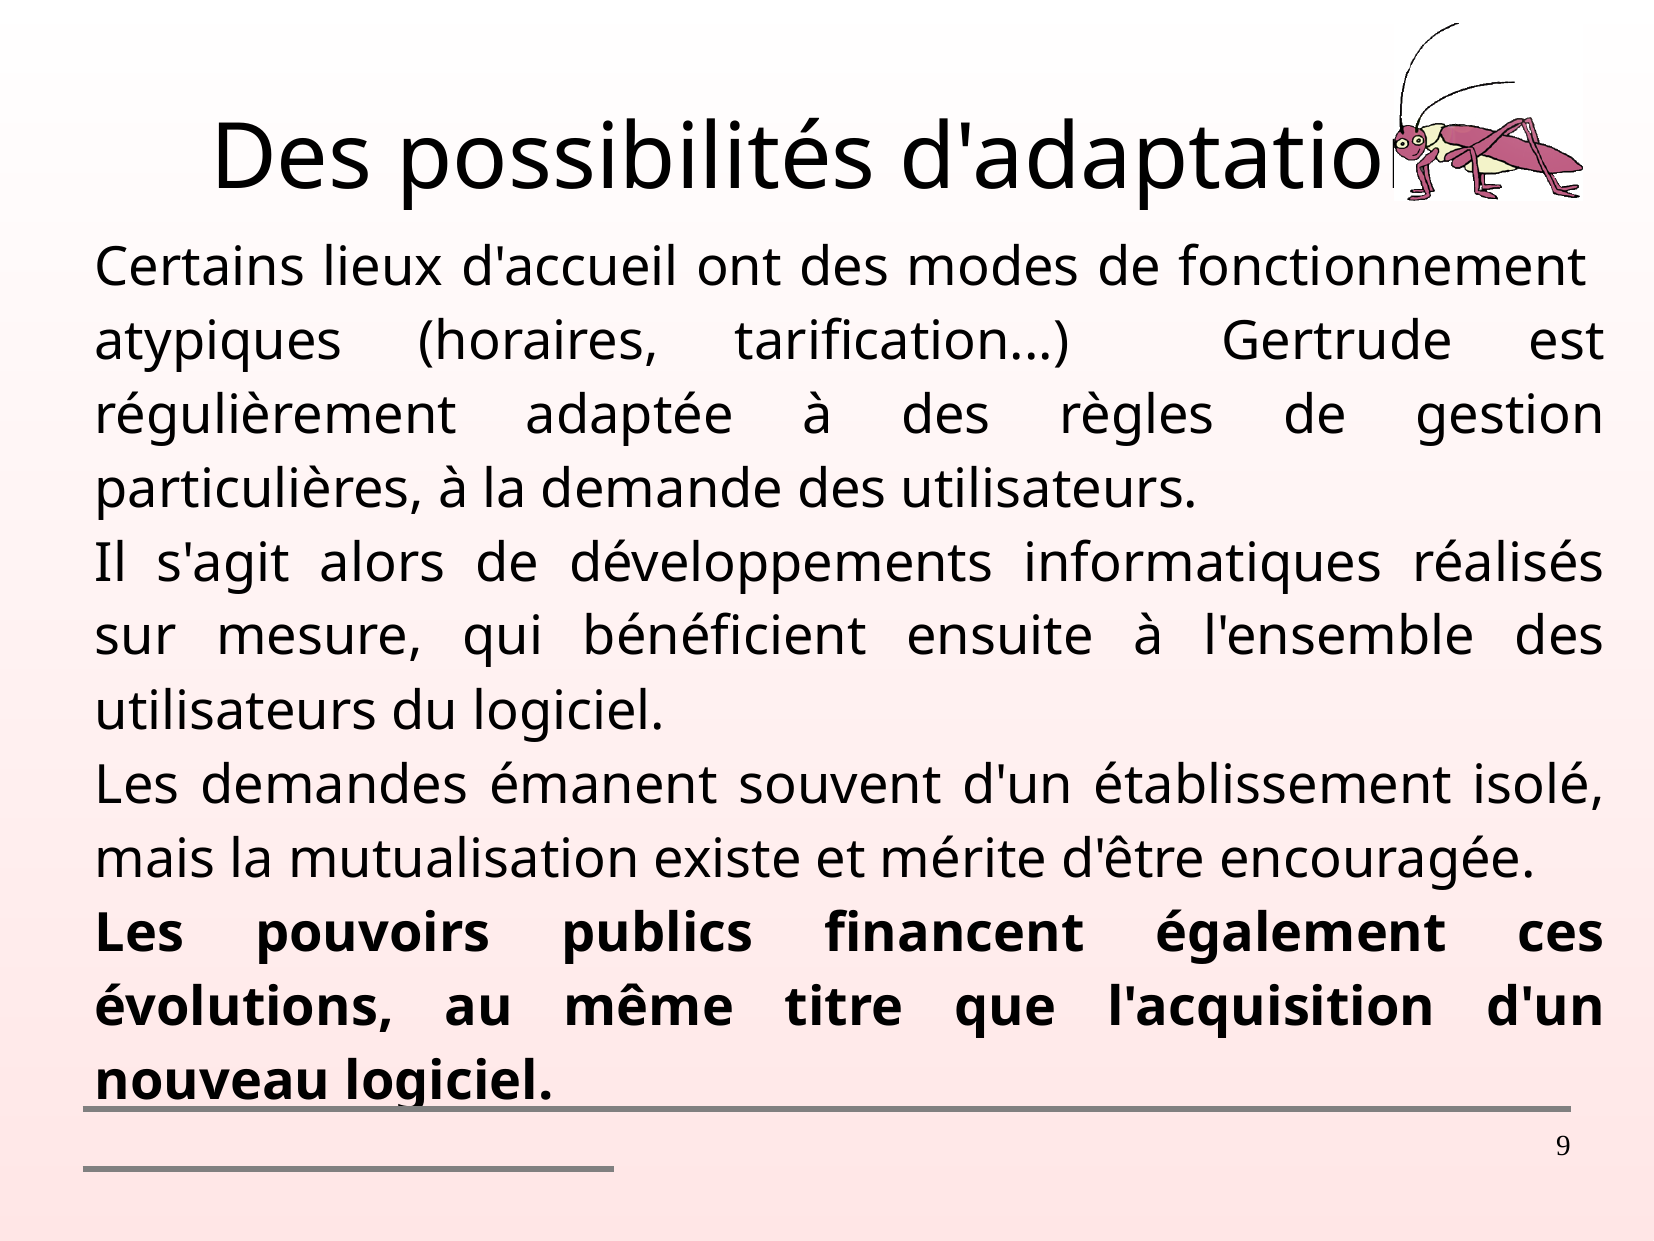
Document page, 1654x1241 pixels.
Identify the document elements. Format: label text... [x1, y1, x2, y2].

picture [1394, 23, 1583, 201]
title Des possibilités d'adaptation [82, 49, 1571, 257]
subtitle Certains lieux d'accueil ont des modes de fonctionnement atypiques (horaires, tarification...) Gertrude est régulièrement adaptée à des règles de gestion particulières, à la demande des utilisateurs. Il s'agit alors de développements informatiques réalisés sur mesure, qui bénéficient ensuite à l'ensemble des utilisateurs du logiciel. Les demandes émanent souvent d'un établissement isolé, mais la mutualisation existe et mérite d'être encouragée. Les pouvoirs publics financent également ces évolutions, au même titre que l'acquisition d'un nouveau logiciel. [94, 246, 1607, 1170]
